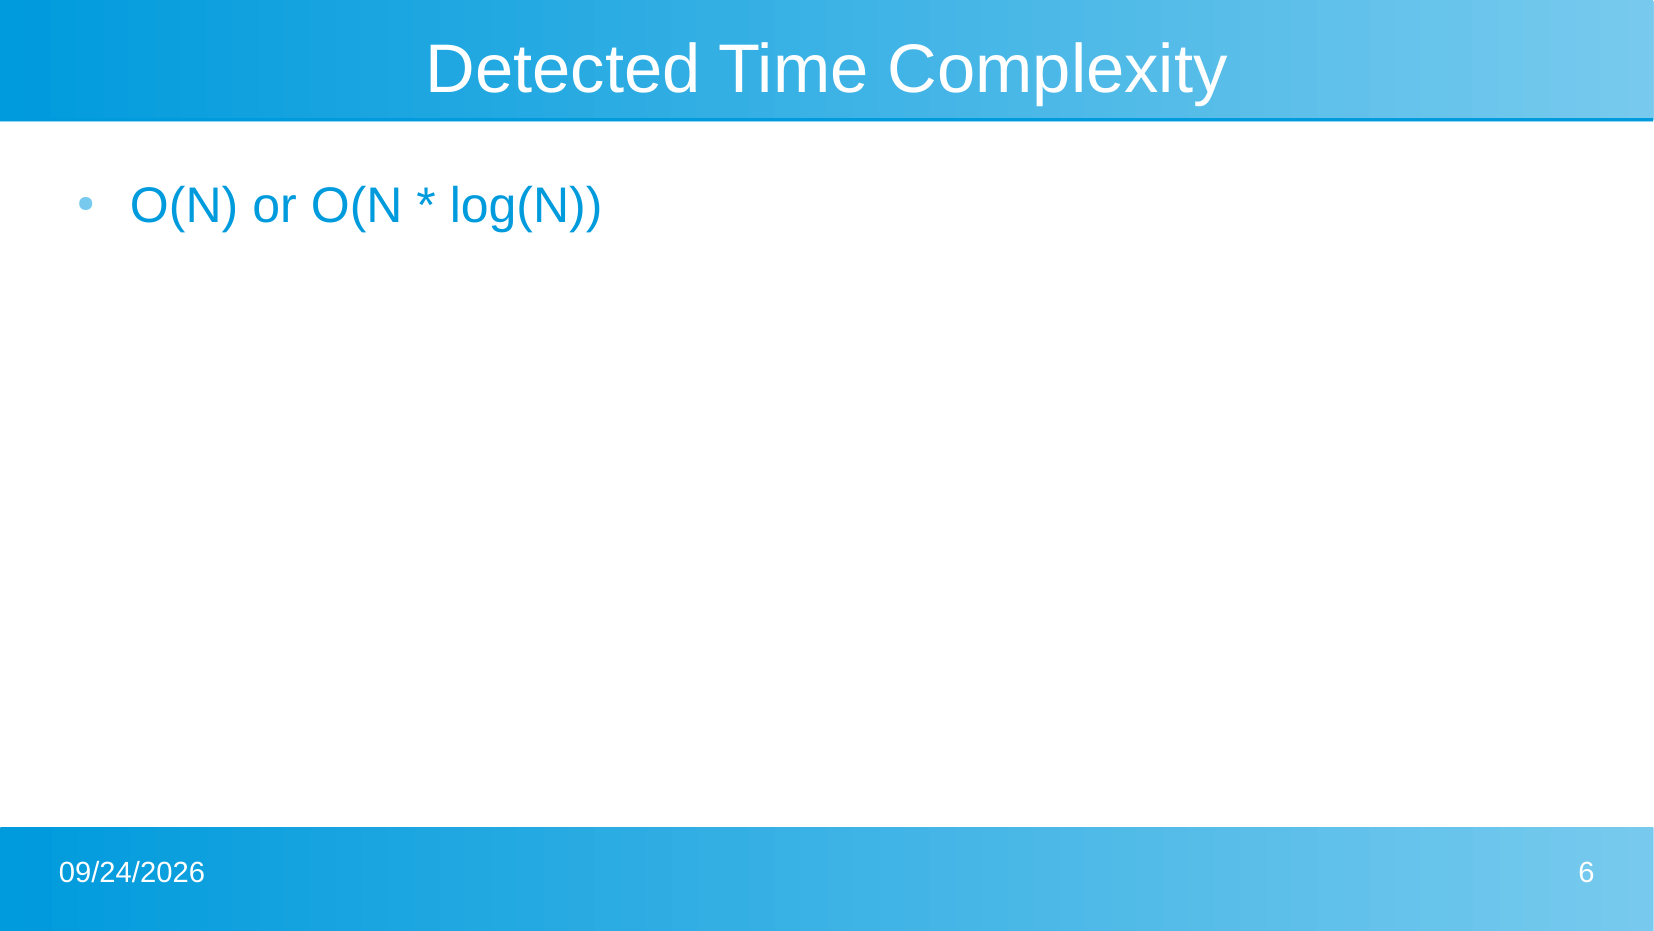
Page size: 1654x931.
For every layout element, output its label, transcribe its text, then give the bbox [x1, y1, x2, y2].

list O(N) or O(N * log(N)) [59, 177, 1595, 768]
title Detected Time Complexity [59, 29, 1595, 108]
